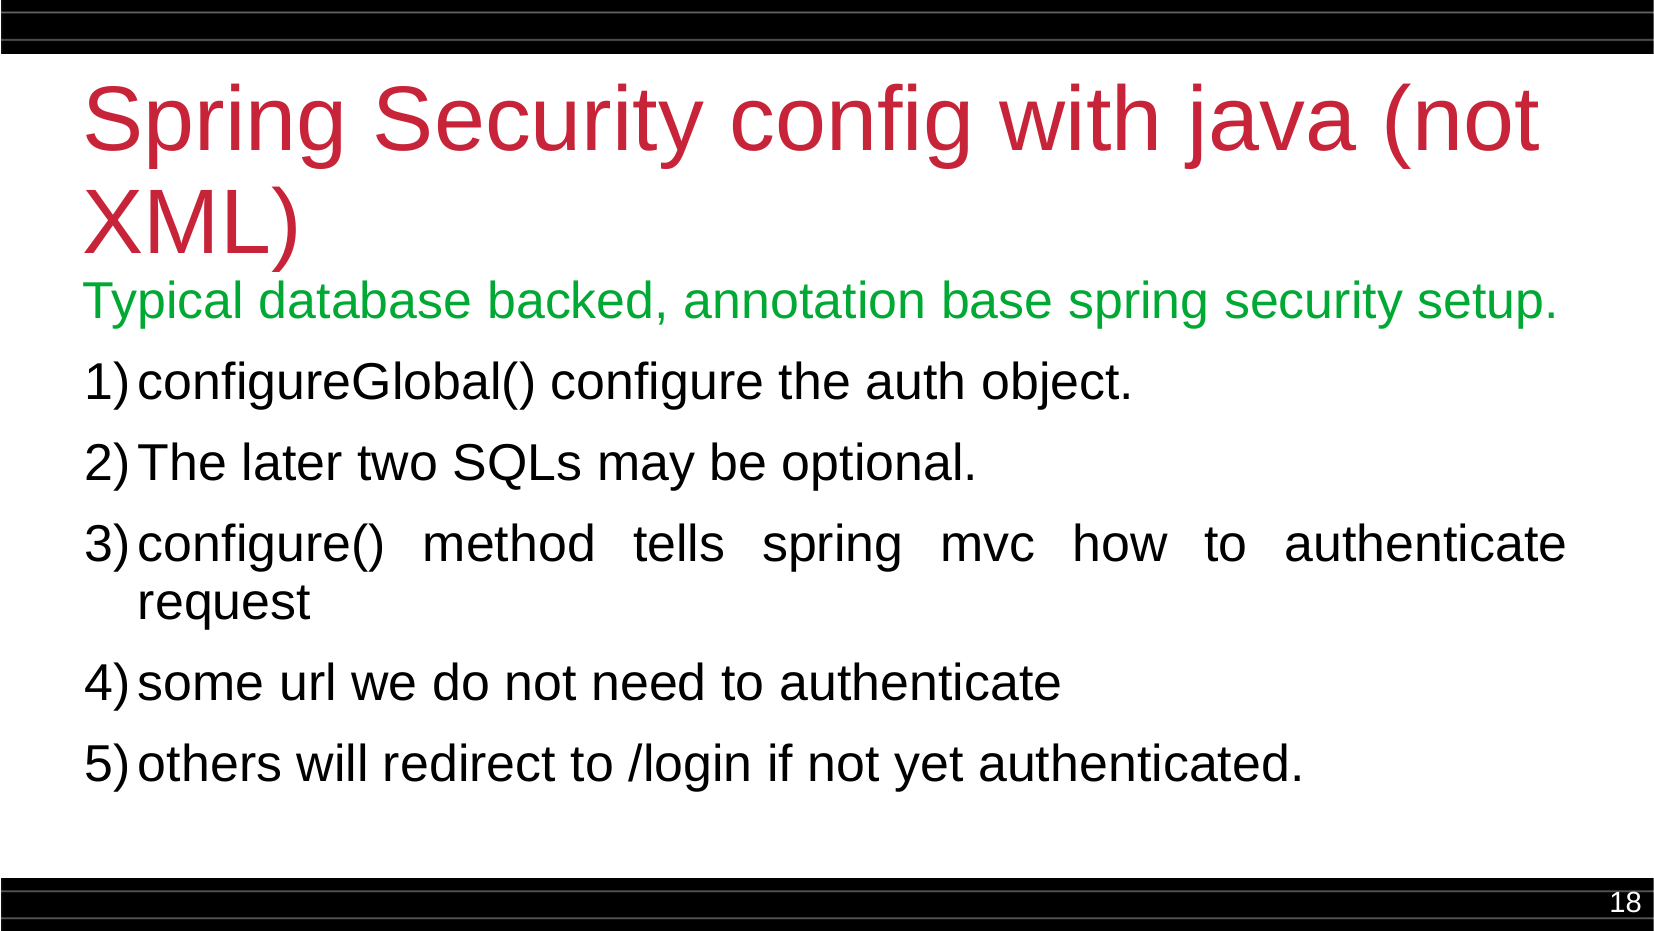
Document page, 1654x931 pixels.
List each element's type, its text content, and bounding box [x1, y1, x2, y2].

picture [1, 878, 1654, 931]
title Spring Security config with java (not XML) [82, 67, 1571, 271]
list Typical database backed, annotation base spring security setup. configureGlobal() configure the auth object. The later two SQLs may be optional. configure() method tells spring mvc how to authenticate request some url we do not need to authenticate others will redirect to /login if not yet authenticated. [82, 271, 1571, 851]
picture [1, 0, 1654, 54]
